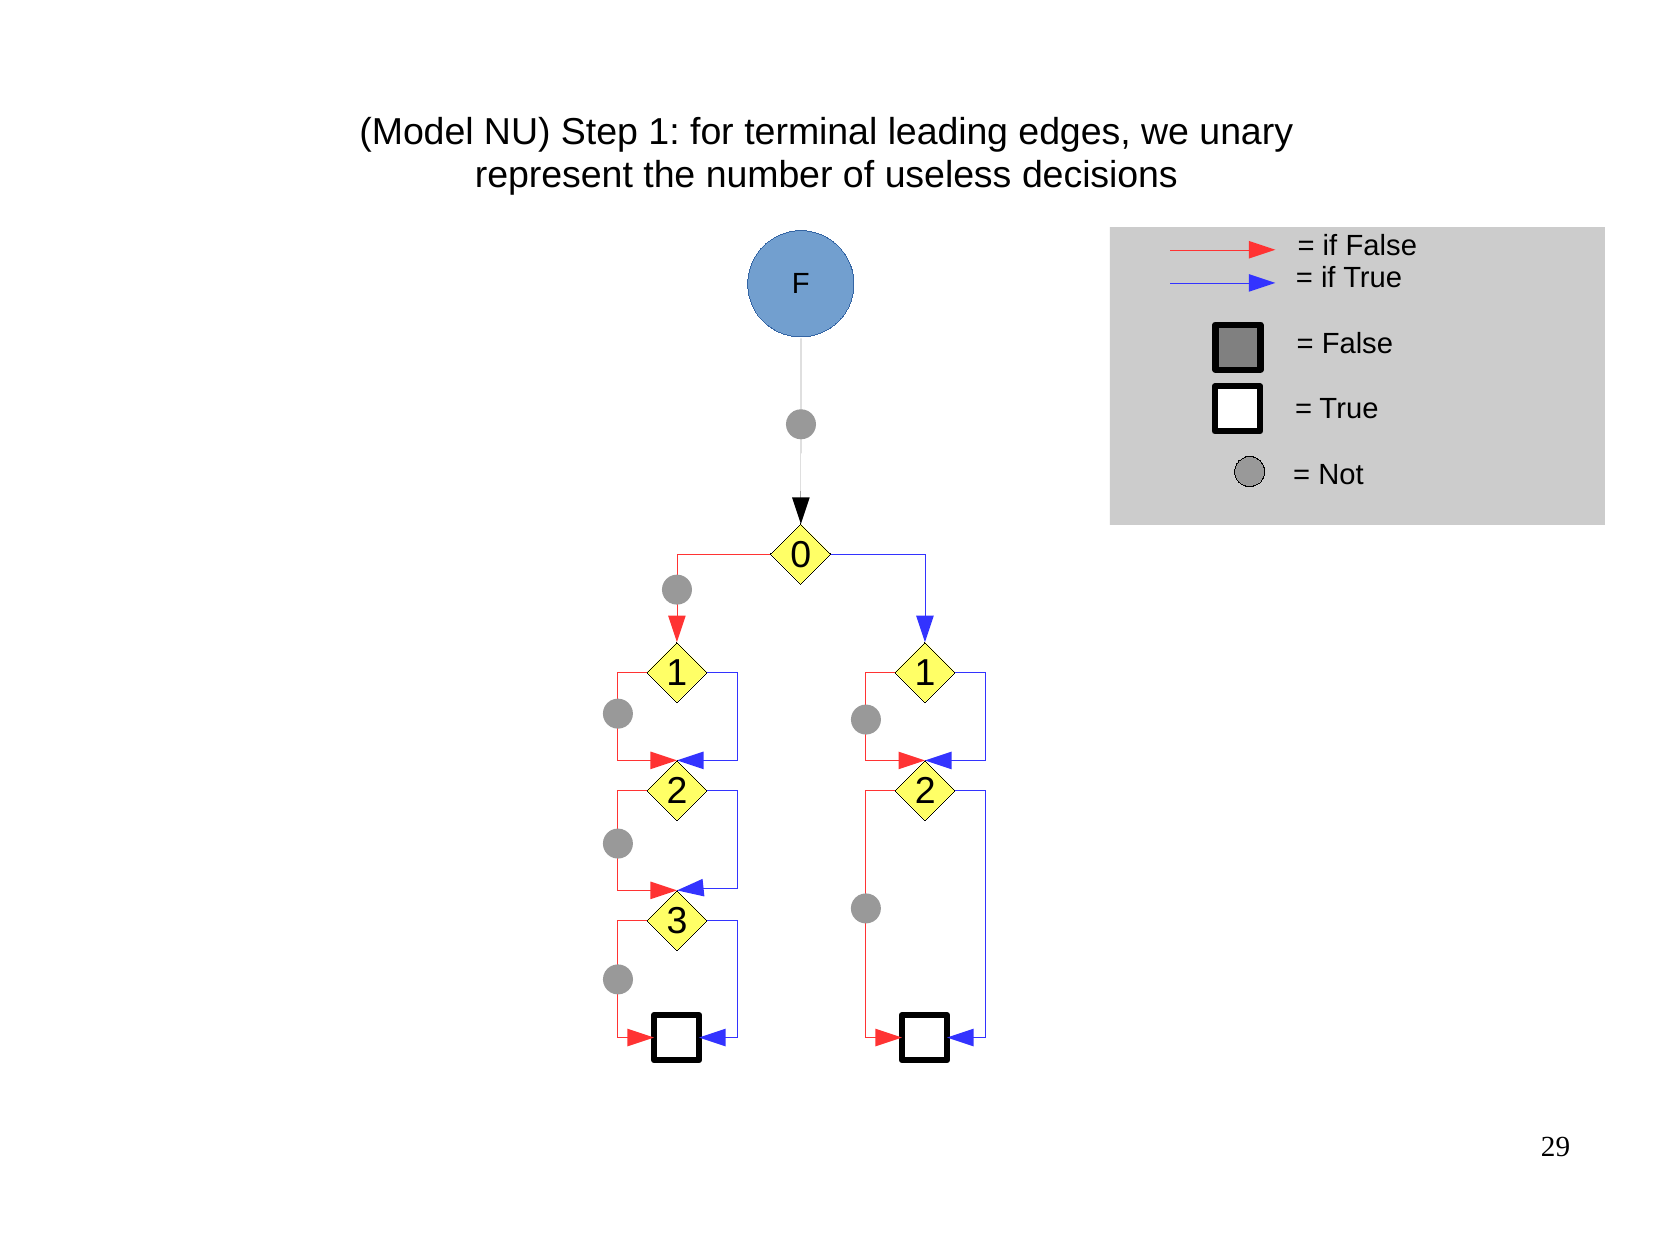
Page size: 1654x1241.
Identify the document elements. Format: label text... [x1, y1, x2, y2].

text_box [654, 1015, 700, 1061]
text_box [785, 409, 817, 440]
text_box [602, 698, 633, 729]
text_box [1234, 456, 1265, 487]
text_box [902, 1015, 948, 1061]
text_box [602, 828, 633, 859]
text_box [661, 574, 693, 605]
text_box 2 [647, 761, 707, 821]
text_box [850, 704, 881, 735]
title (Model NU) Step 1: for terminal leading edges, we unary represent the number of useless decisions [82, 49, 1571, 257]
text_box = if False = if True = False = True = Not [1109, 227, 1605, 525]
text_box [602, 964, 634, 995]
text_box F [747, 257, 854, 337]
text_box 3 [647, 891, 707, 951]
text_box 1 [647, 642, 707, 703]
text_box [1215, 324, 1261, 370]
text_box [850, 893, 881, 924]
text_box 1 [895, 642, 955, 703]
text_box 2 [895, 761, 955, 821]
text_box [1215, 386, 1261, 432]
text_box 0 [770, 523, 831, 585]
